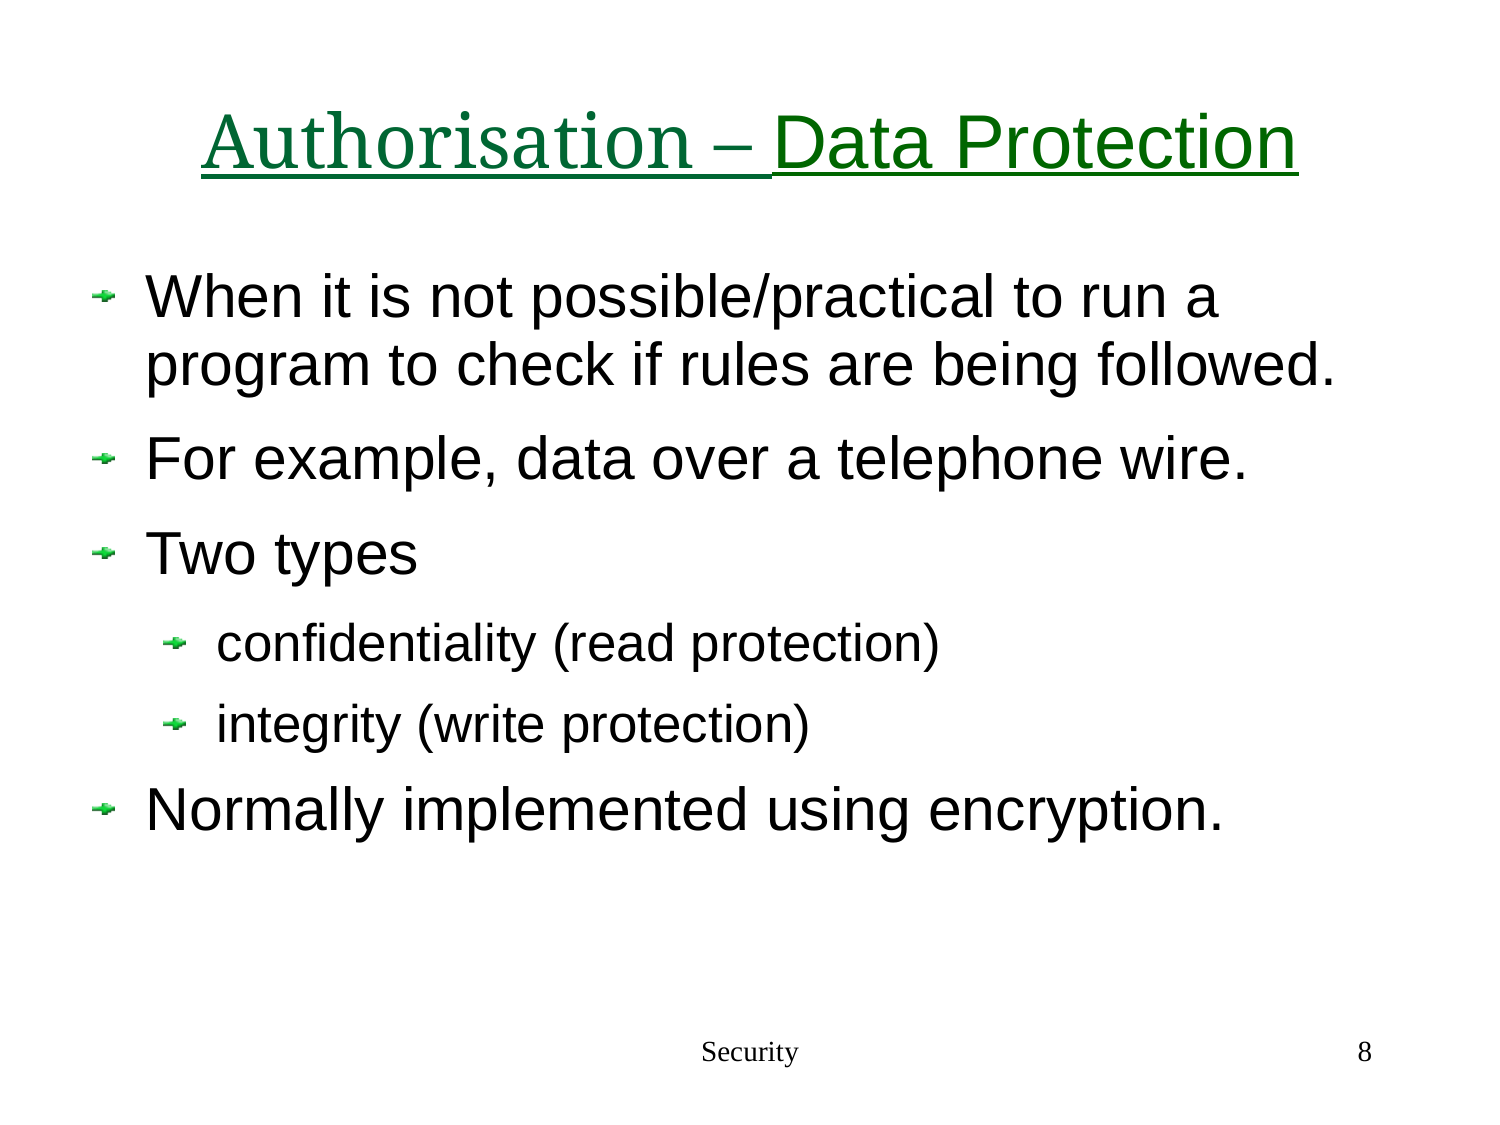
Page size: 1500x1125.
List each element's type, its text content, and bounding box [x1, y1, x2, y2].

list When it is not possible/practical to run a program to check if rules are being followed. For example, data over a telephone wire. Two types confidentiality (read protection) integrity (write protection) Normally implemented using encryption. [75, 262, 1425, 1006]
footer Security [512, 1025, 988, 1100]
slide_number <number> [1074, 1025, 1388, 1100]
title Authorisation – Data Protection [75, 93, 1425, 185]
